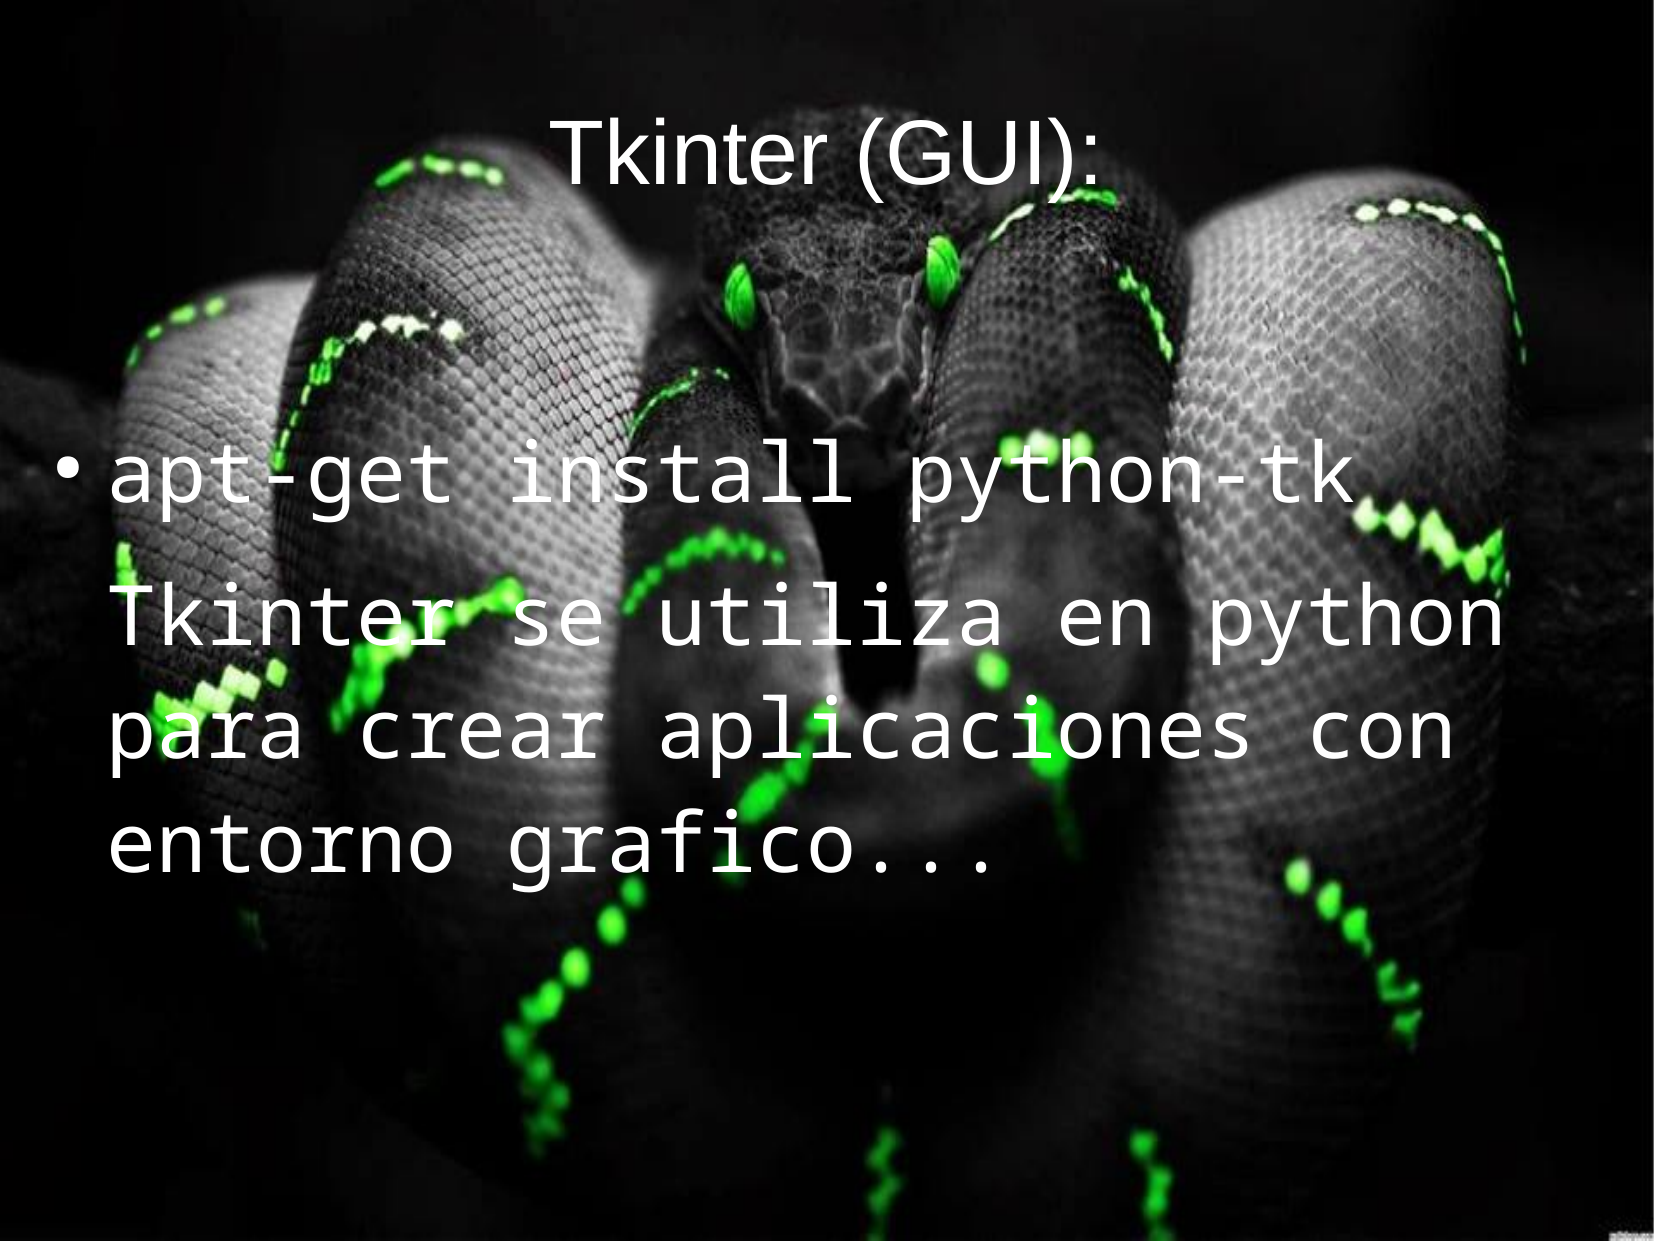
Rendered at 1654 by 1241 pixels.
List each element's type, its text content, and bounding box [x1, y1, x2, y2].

title Tkinter (GUI): [82, 49, 1571, 257]
picture [0, 0, 1654, 1241]
list apt-get install python-tk Tkinter se utiliza en python para crear aplicaciones con entorno grafico... [35, 413, 1524, 1133]
